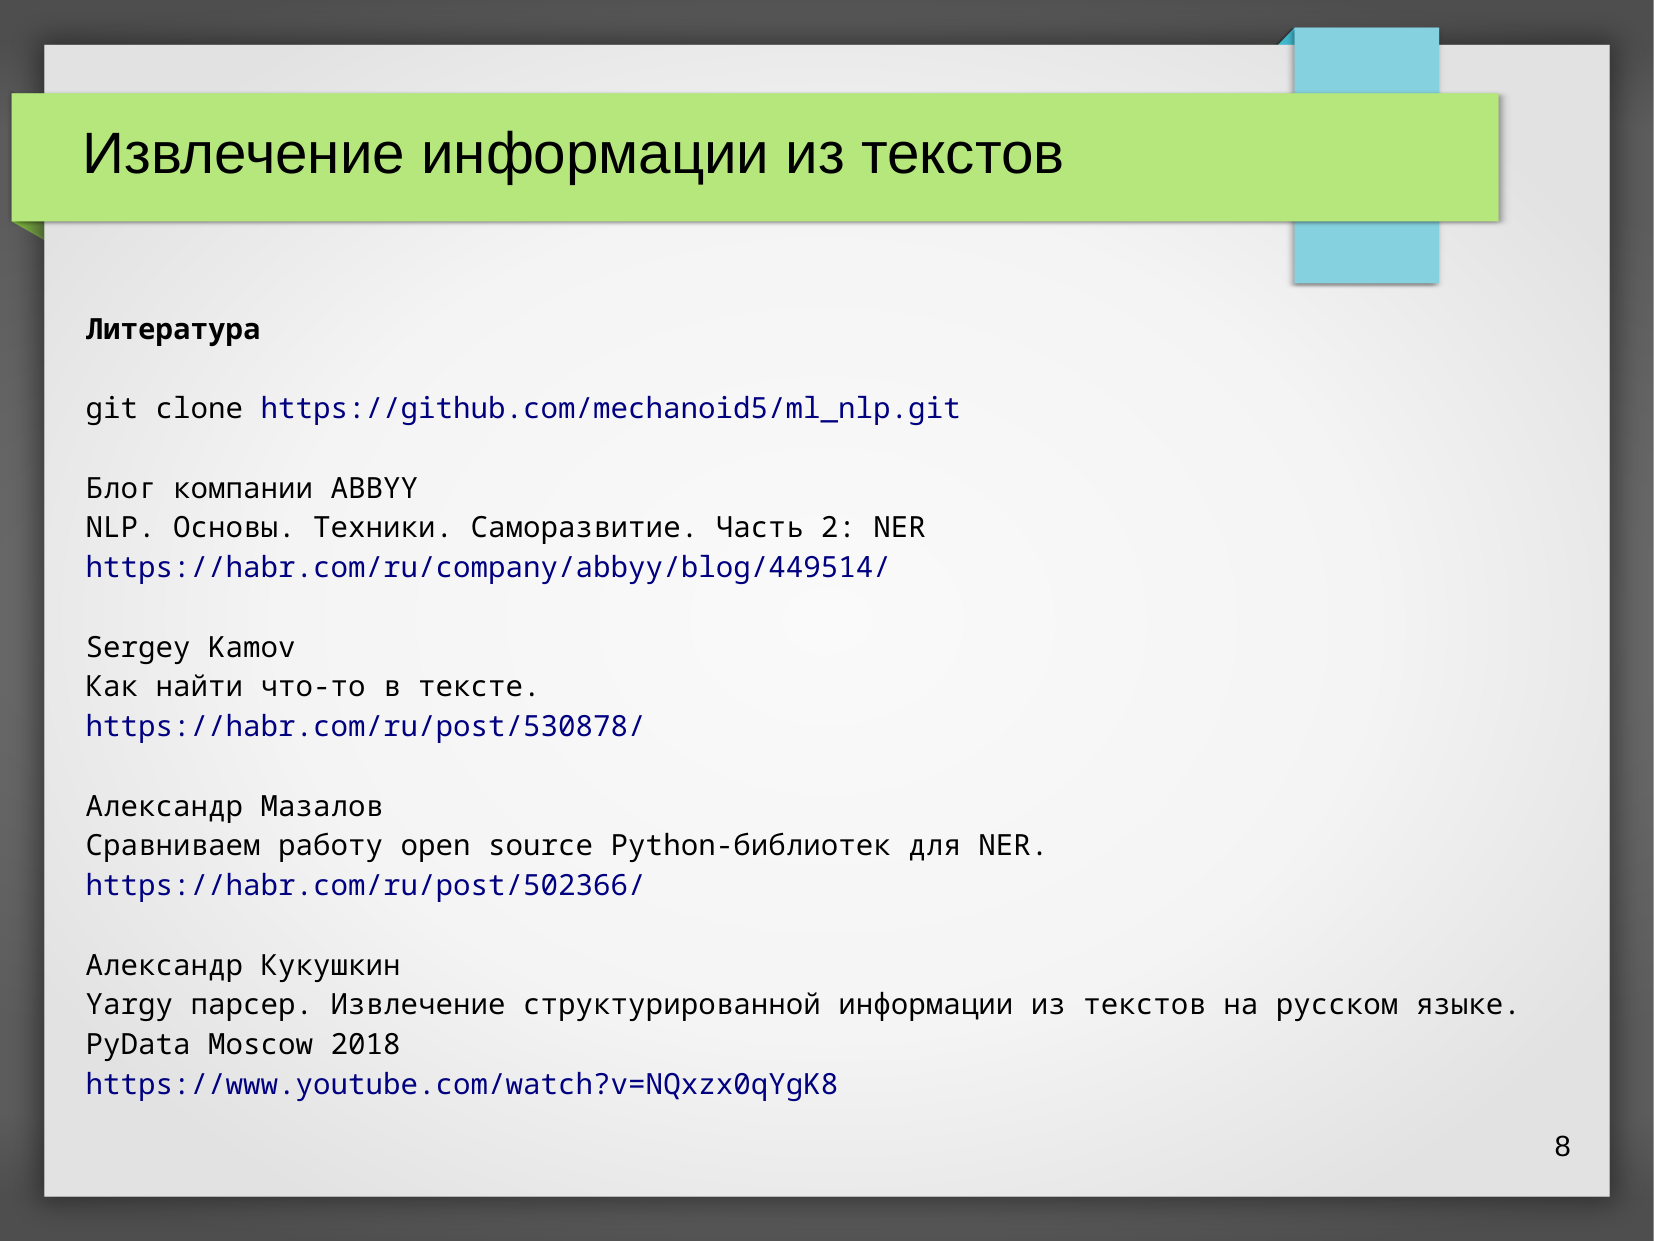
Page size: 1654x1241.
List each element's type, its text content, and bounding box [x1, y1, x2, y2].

picture [0, 0, 1654, 1241]
text_box Литература git clone https://github.com/mechanoid5/ml_nlp.git Блог компании ABBYY NLP. Основы. Техники. Саморазвитие. Часть 2: NER https://habr.com/ru/company/abbyy/blog/449514/ Sergey Kamov Как найти что-то в тексте. https://habr.com/ru/post/530878/ Александр Мазалов Сравниваем работу open source Python-библиотек для NER. https://habr.com/ru/post/502366/ Александр Кукушкин Yargy парсер. Извлечение структурированной информации из текстов на русском языке. PyData Moscow 2018 https://www.youtube.com/watch?v=NQxzx0qYgK8 [70, 300, 1571, 1105]
title Извлечение информации из текстов [82, 121, 1170, 187]
